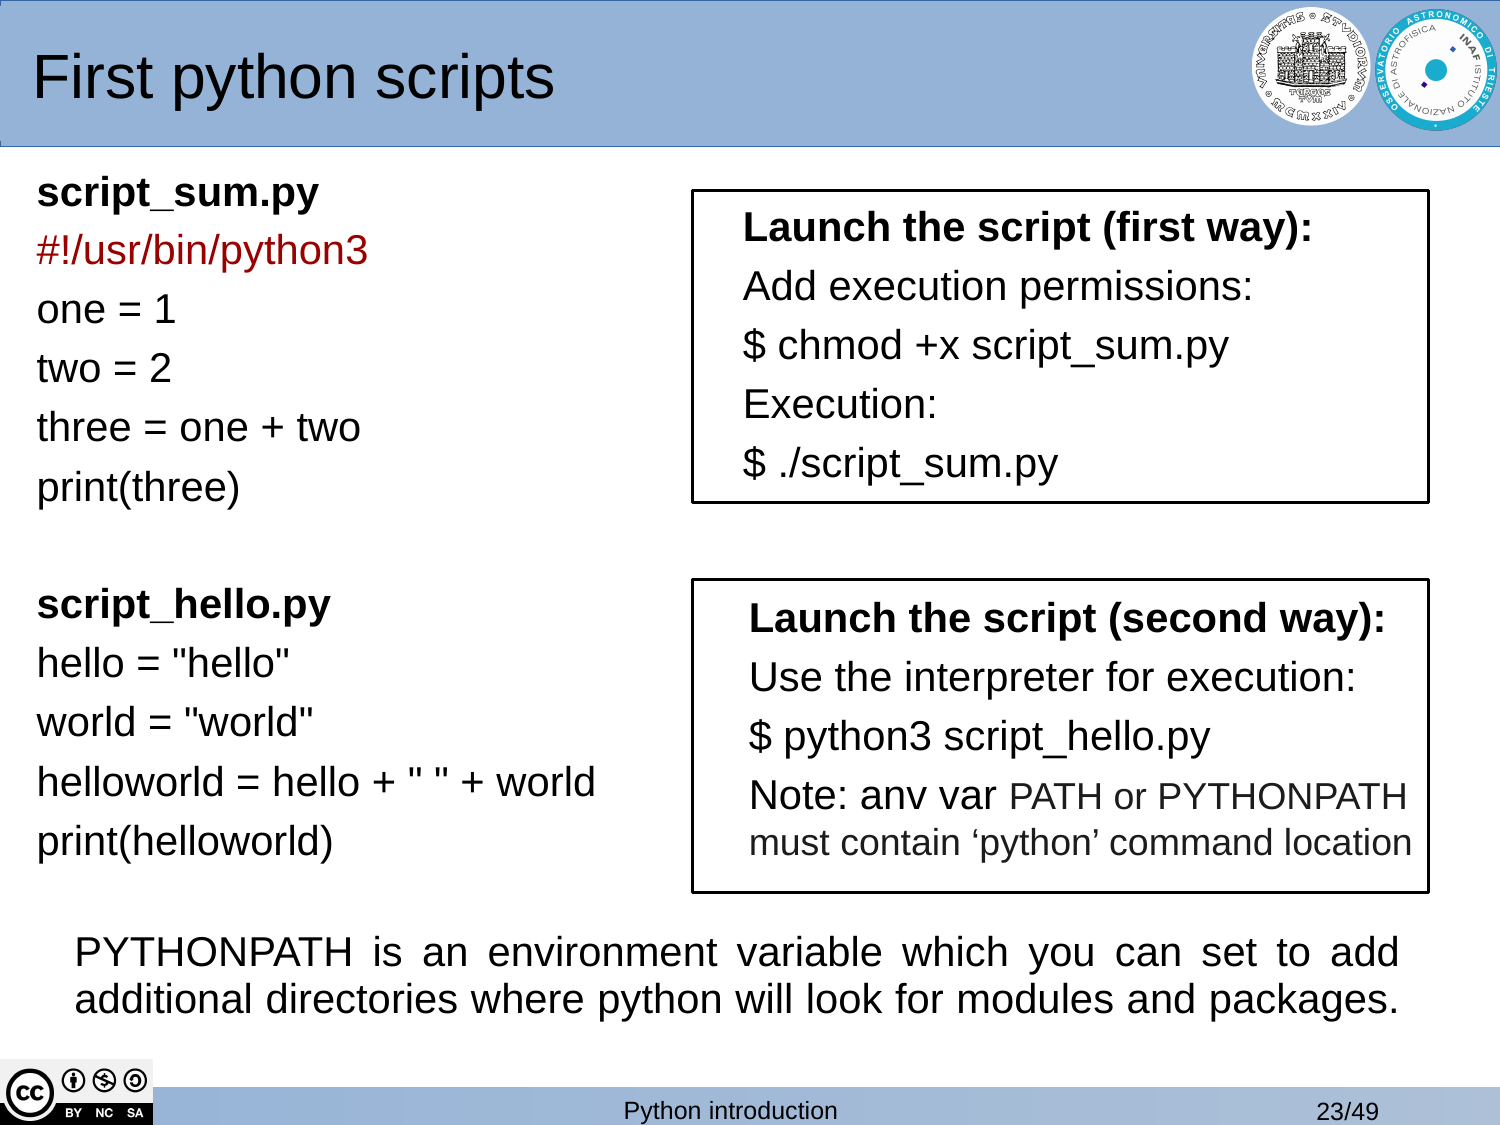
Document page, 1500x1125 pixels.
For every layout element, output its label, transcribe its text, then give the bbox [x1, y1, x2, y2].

text_box [692, 190, 1429, 503]
picture [1252, 0, 1500, 156]
list Launch the script (first way): Add execution permissions: $ chmod +x script_sum.py Execution: $ ./script_sum.py [728, 192, 1452, 484]
list Launch the script (second way): Use the interpreter for execution: $ python3 script_hello.py Note: anv var PATH or PYTHONPATH must contain ‘python’ command location [734, 583, 1458, 875]
text_box First python scripts [0, 5, 1243, 141]
text_box [692, 579, 1429, 893]
picture [0, 1059, 153, 1125]
list script_sum.py #!/usr/bin/python3 one = 1 two = 2 three = one + two print(three) script_hello.py hello = "hello" world = "world" helloworld = hello + " " + world print(helloworld) [21, 156, 1455, 951]
text_box PYTHONPATH is an environment variable which you can set to add additional directories where python will look for modules and packages. [59, 921, 1416, 1030]
